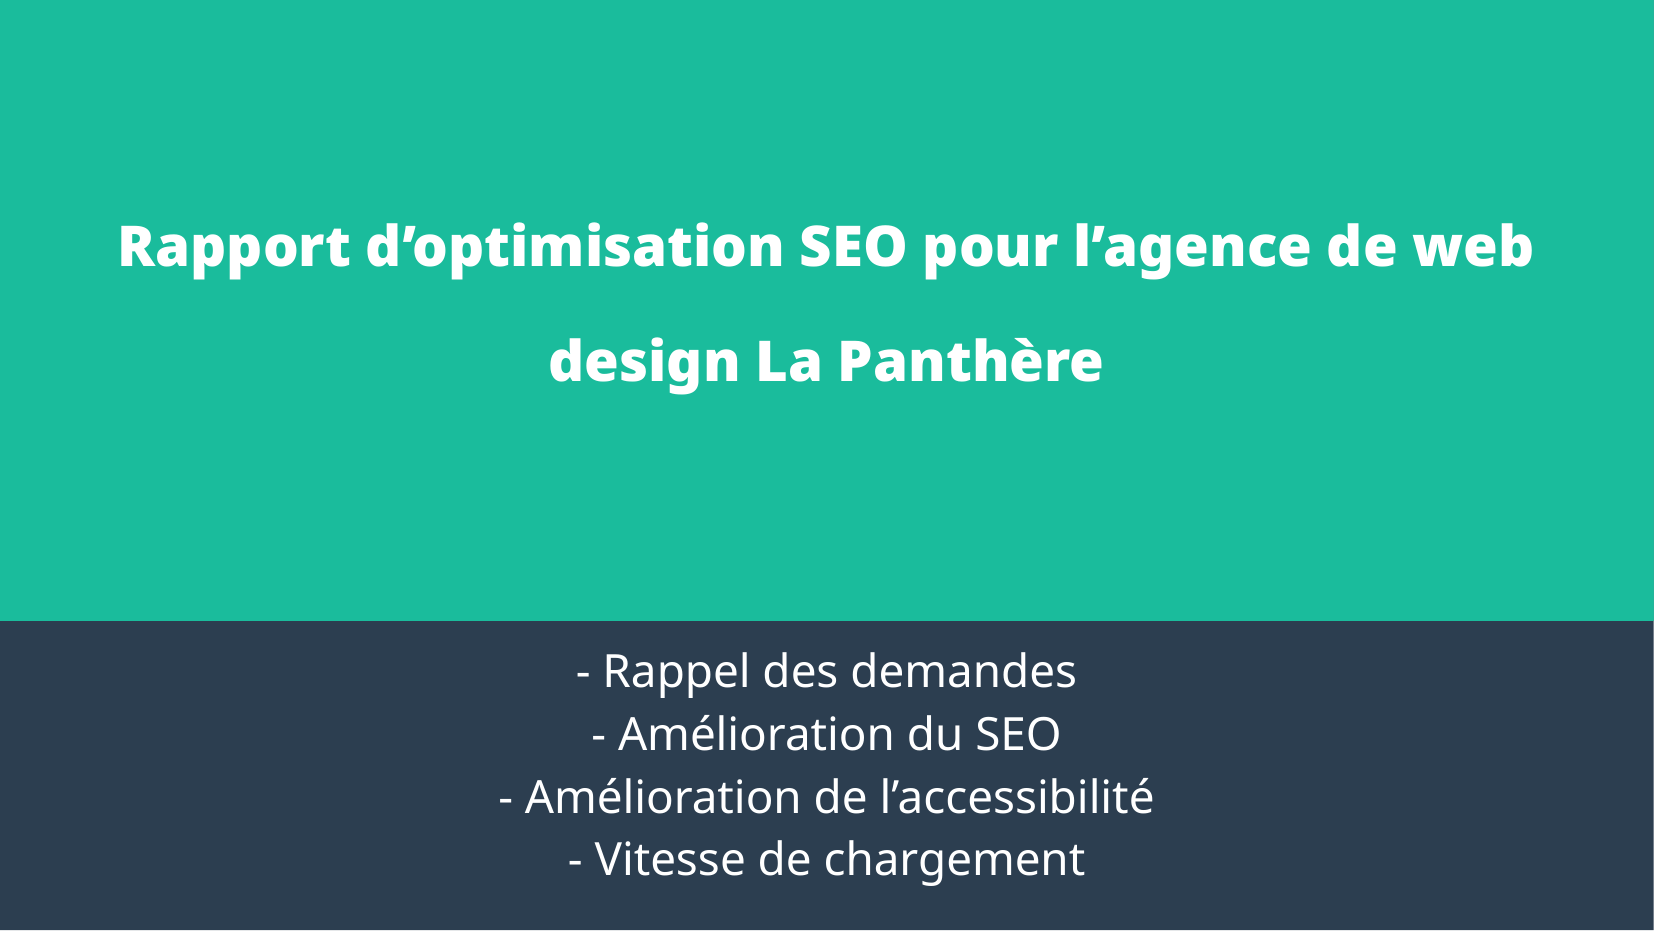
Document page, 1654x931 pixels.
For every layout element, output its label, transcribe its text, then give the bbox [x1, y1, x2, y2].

title Rapport d’optimisation SEO pour l’agence de web design La Panthère [59, 177, 1595, 389]
subtitle - Rappel des demandes - Amélioration du SEO - Amélioration de l’accessibilité - Vitesse de chargement [59, 642, 1595, 886]
